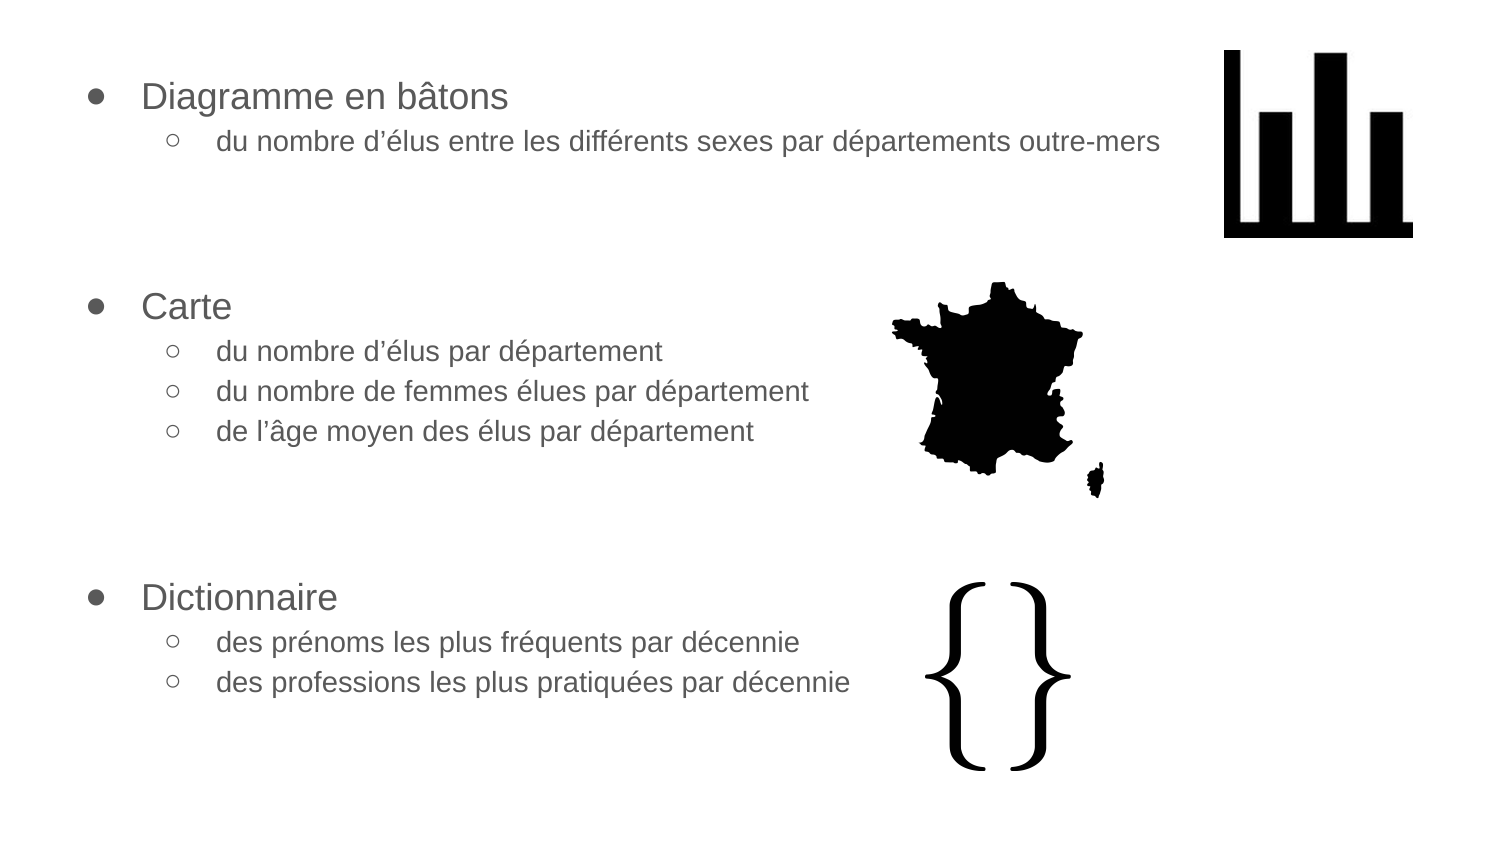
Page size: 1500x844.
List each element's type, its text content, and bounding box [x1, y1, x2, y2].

picture [1224, 50, 1413, 239]
picture [925, 582, 1071, 771]
picture [891, 281, 1105, 500]
list Diagramme en bâtons du nombre d’élus entre les différents sexes par départements outre-mers Carte du nombre d’élus par département du nombre de femmes élues par département de l’âge moyen des élus par département Dictionnaire des prénoms les plus fréquents par décennie des professions les plus pratiquées par décennie [51, 50, 1449, 795]
